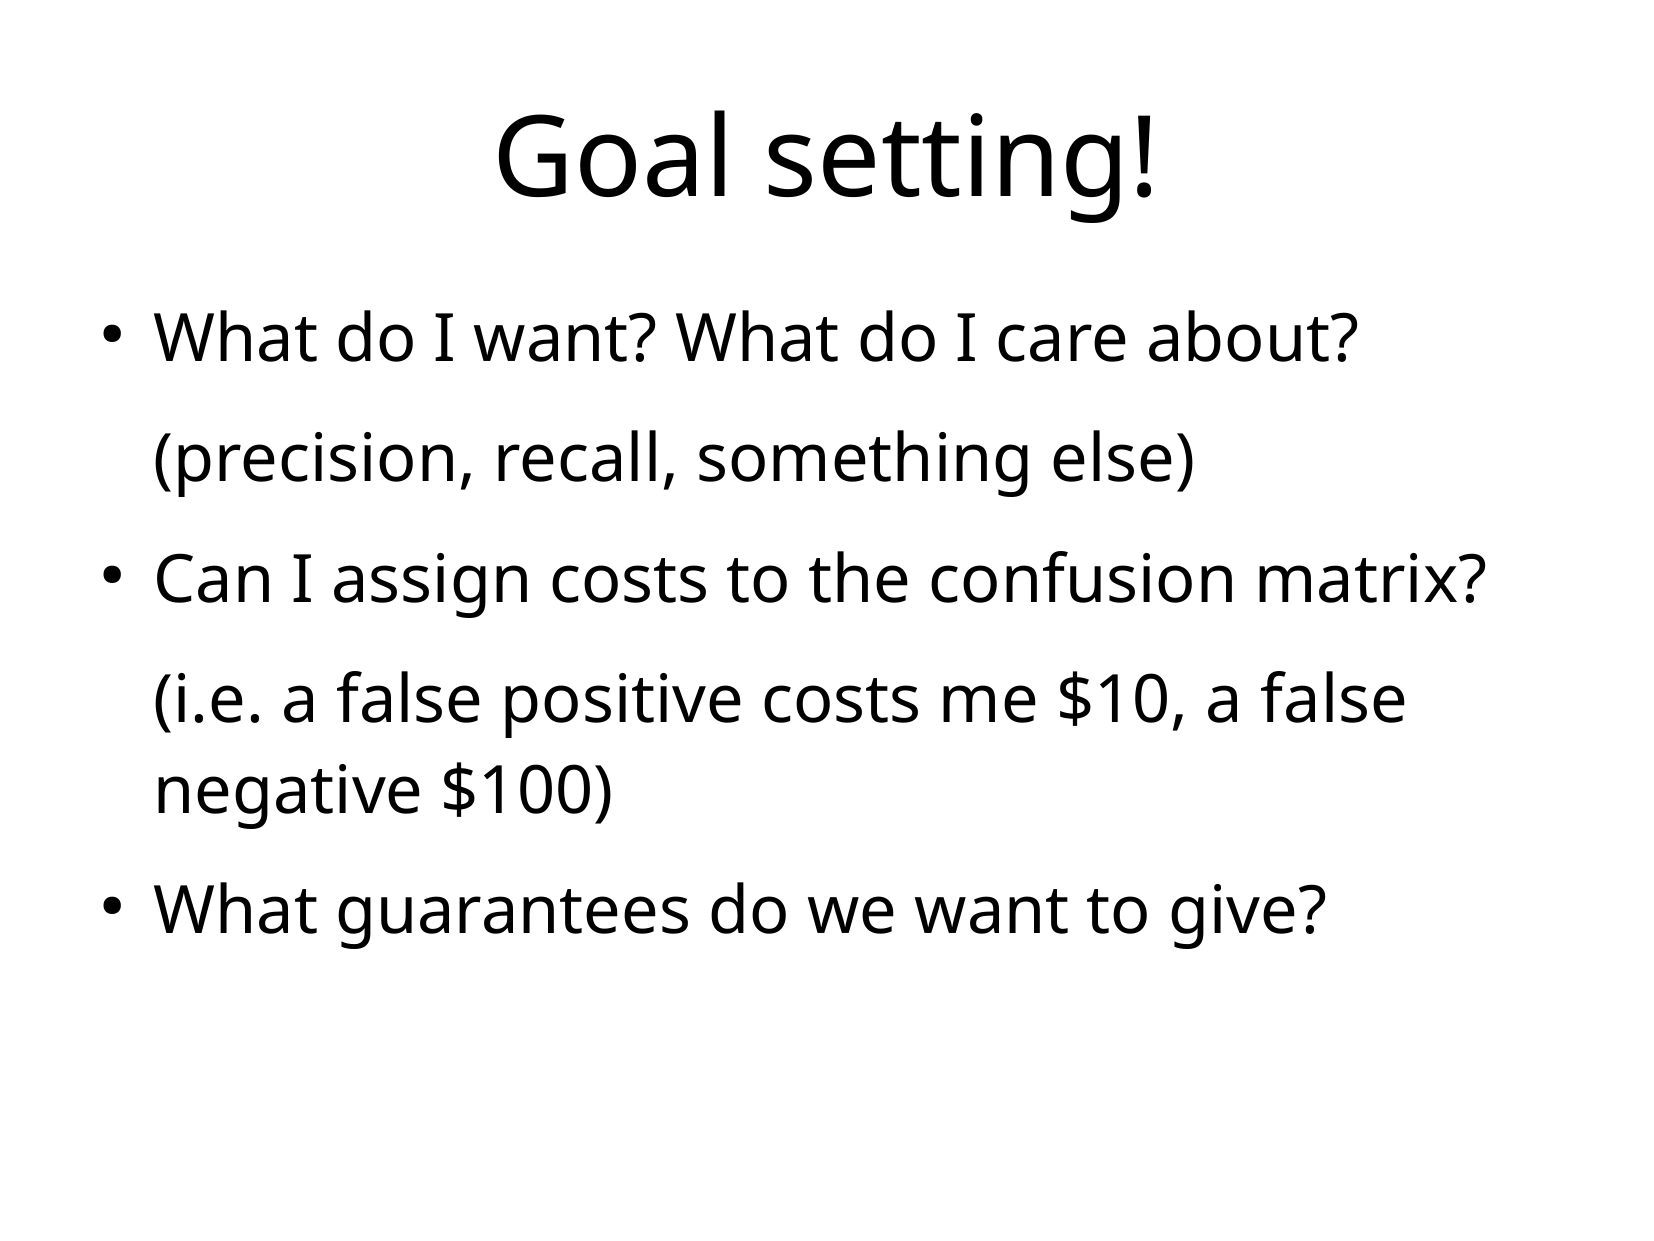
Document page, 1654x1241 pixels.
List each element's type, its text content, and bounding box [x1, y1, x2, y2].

title Goal setting! [82, 49, 1571, 257]
list What do I want? What do I care about? (precision, recall, something else) Can I assign costs to the confusion matrix? (i.e. a false positive costs me $10, a false negative $100) What guarantees do we want to give? [82, 290, 1571, 1010]
